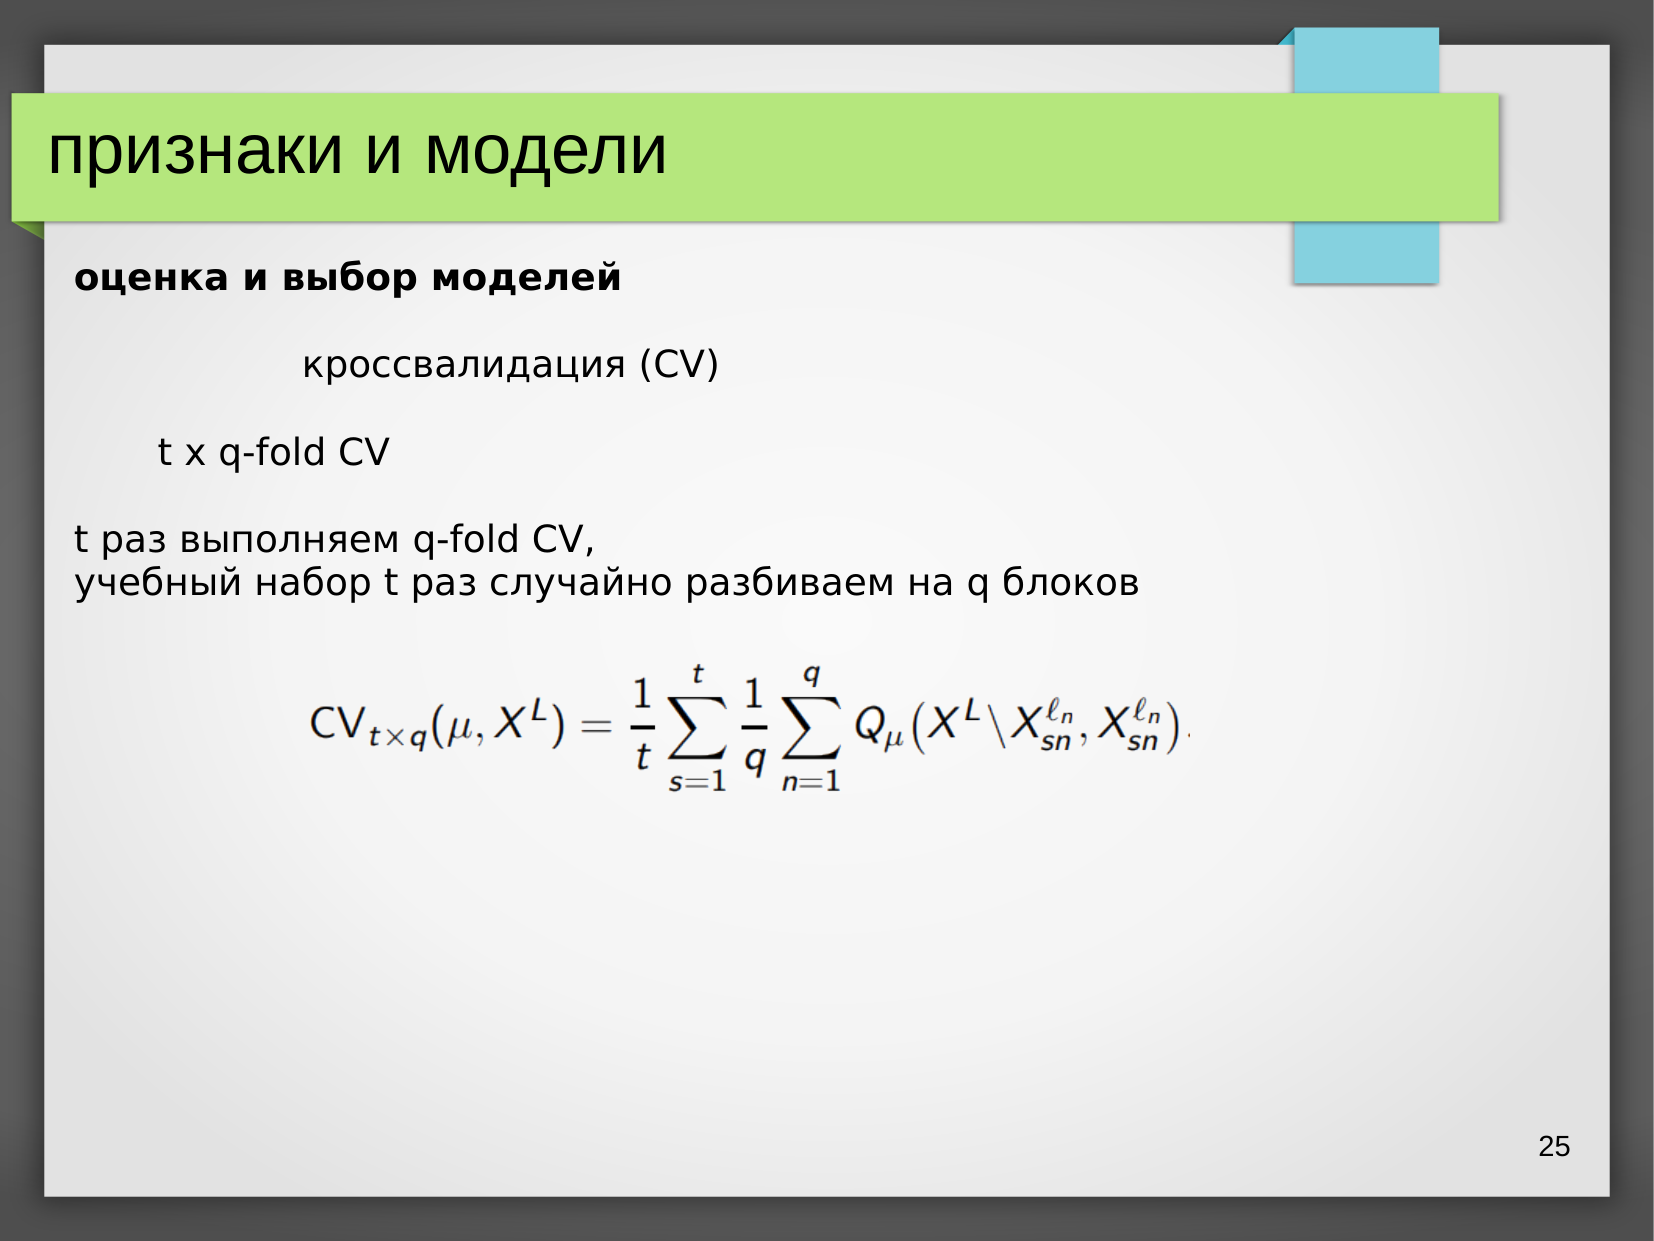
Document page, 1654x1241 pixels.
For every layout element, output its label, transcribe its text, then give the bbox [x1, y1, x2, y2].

text_box оценка и выбор моделей кроссвалидация (CV) t x q-fold CV t раз выполняем q-fold CV, учебный набор t раз случайно разбиваем на q блоков [59, 248, 1182, 612]
picture [0, 0, 1654, 1241]
title признаки и модели [47, 113, 1465, 185]
